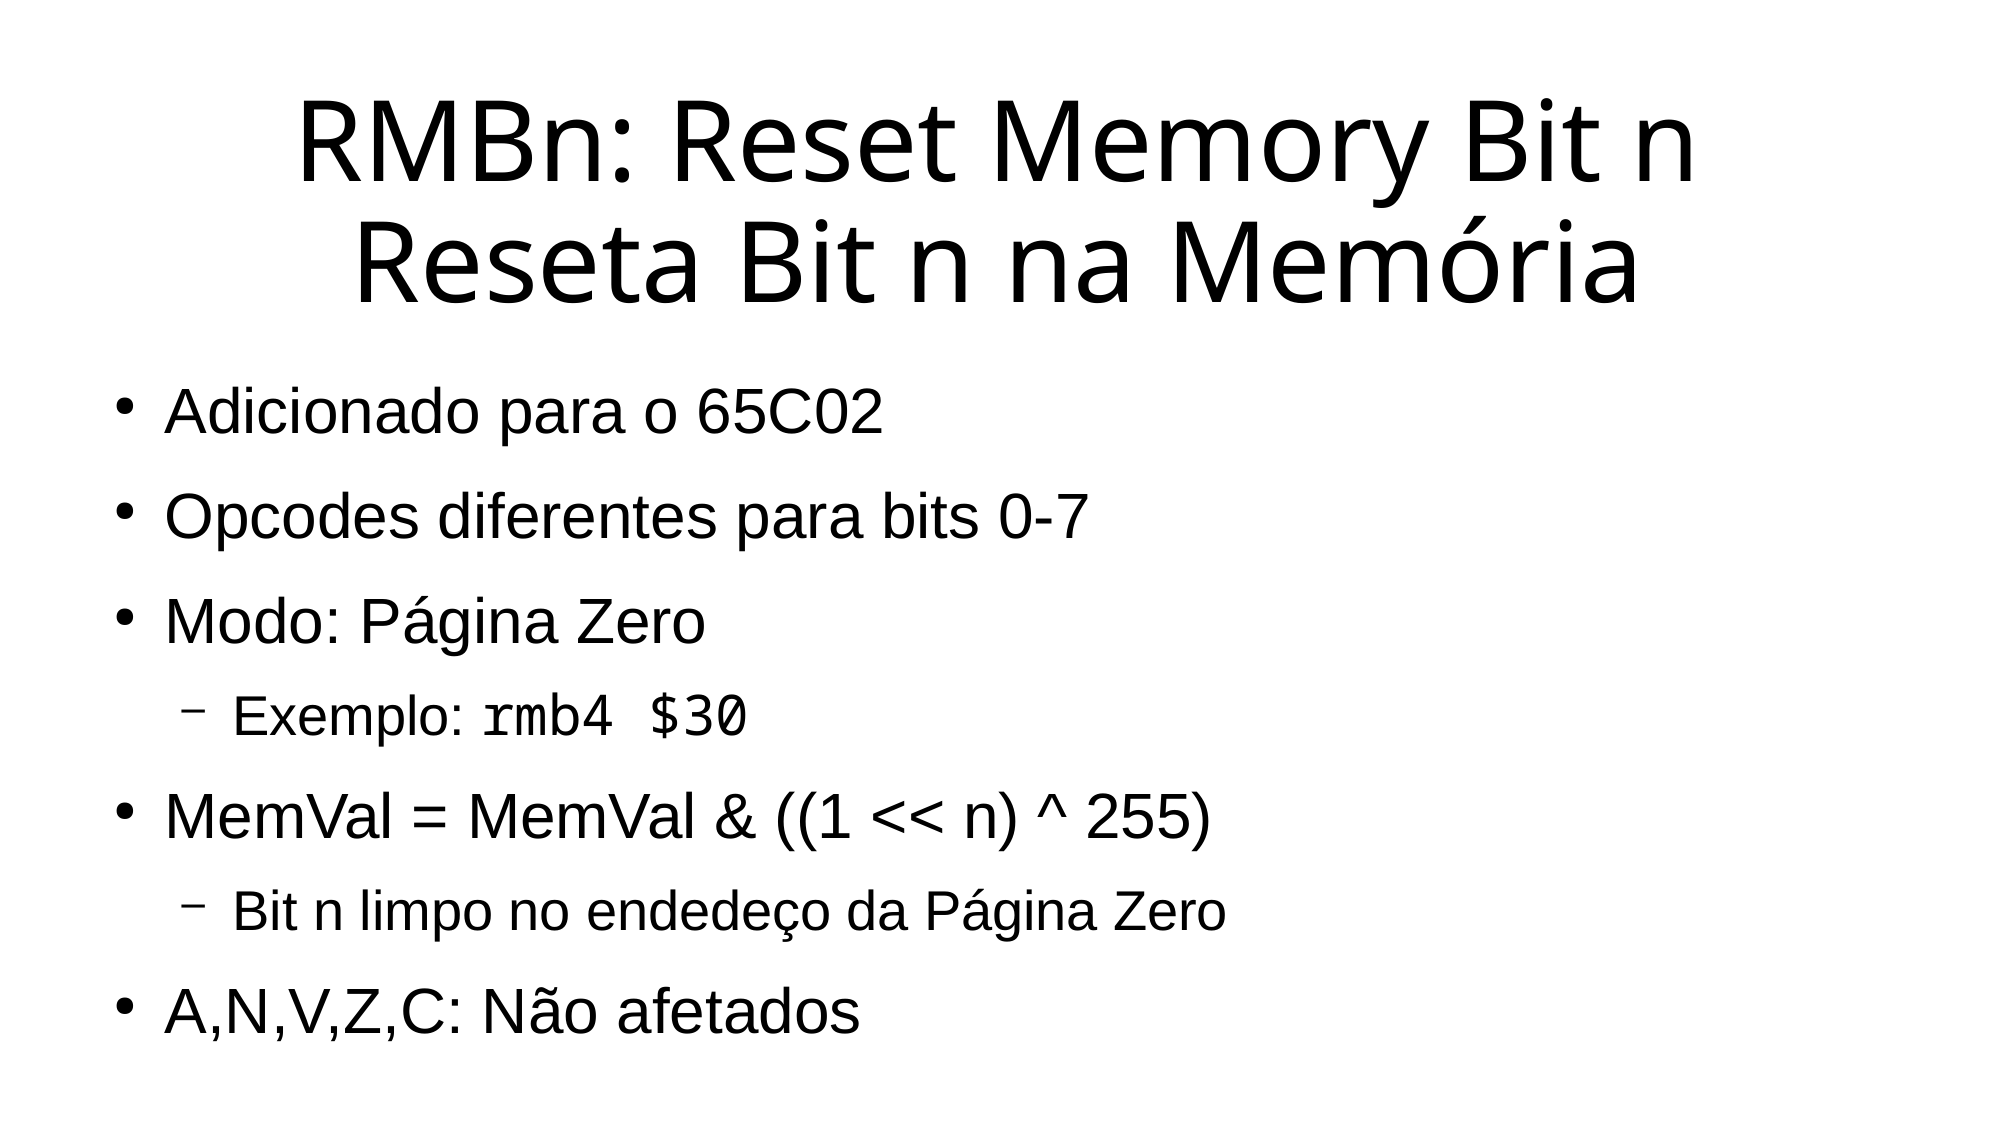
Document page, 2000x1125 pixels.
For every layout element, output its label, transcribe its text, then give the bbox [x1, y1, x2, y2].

title RMBn: Reset Memory Bit n Reseta Bit n na Memória [30, 59, 1966, 351]
list Adicionado para o 65C02 Opcodes diferentes para bits 0-7 Modo: Página Zero Exemplo: rmb4 $30 MemVal = MemVal & ((1 << n) ^ 255) Bit n limpo no endedeço da Página Zero A,N,V,Z,C: Não afetados [81, 362, 1931, 1059]
